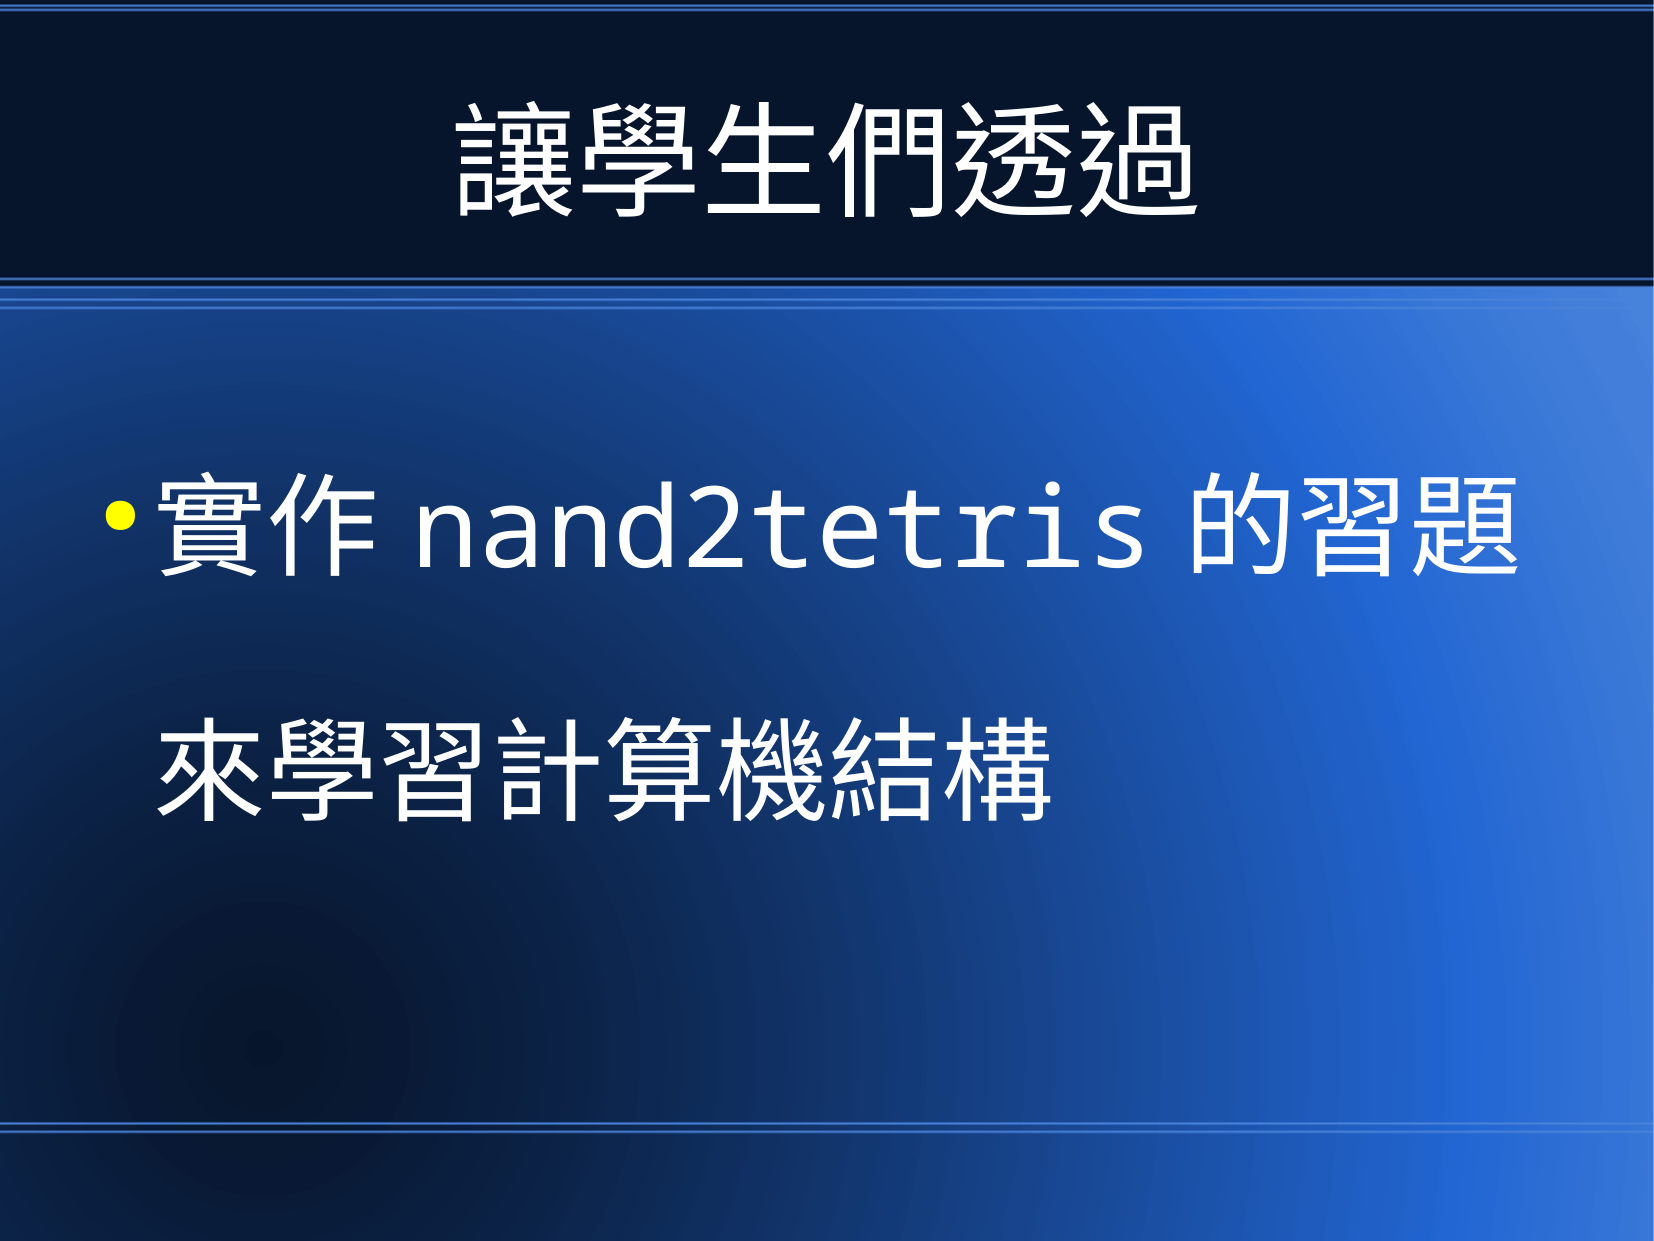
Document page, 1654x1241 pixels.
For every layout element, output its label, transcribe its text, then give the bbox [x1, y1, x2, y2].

list 實作nand2tetris的習題 來學習計算機結構 [82, 355, 1571, 1241]
title 讓學生們透過 [82, 49, 1571, 257]
picture [0, 0, 1654, 1241]
